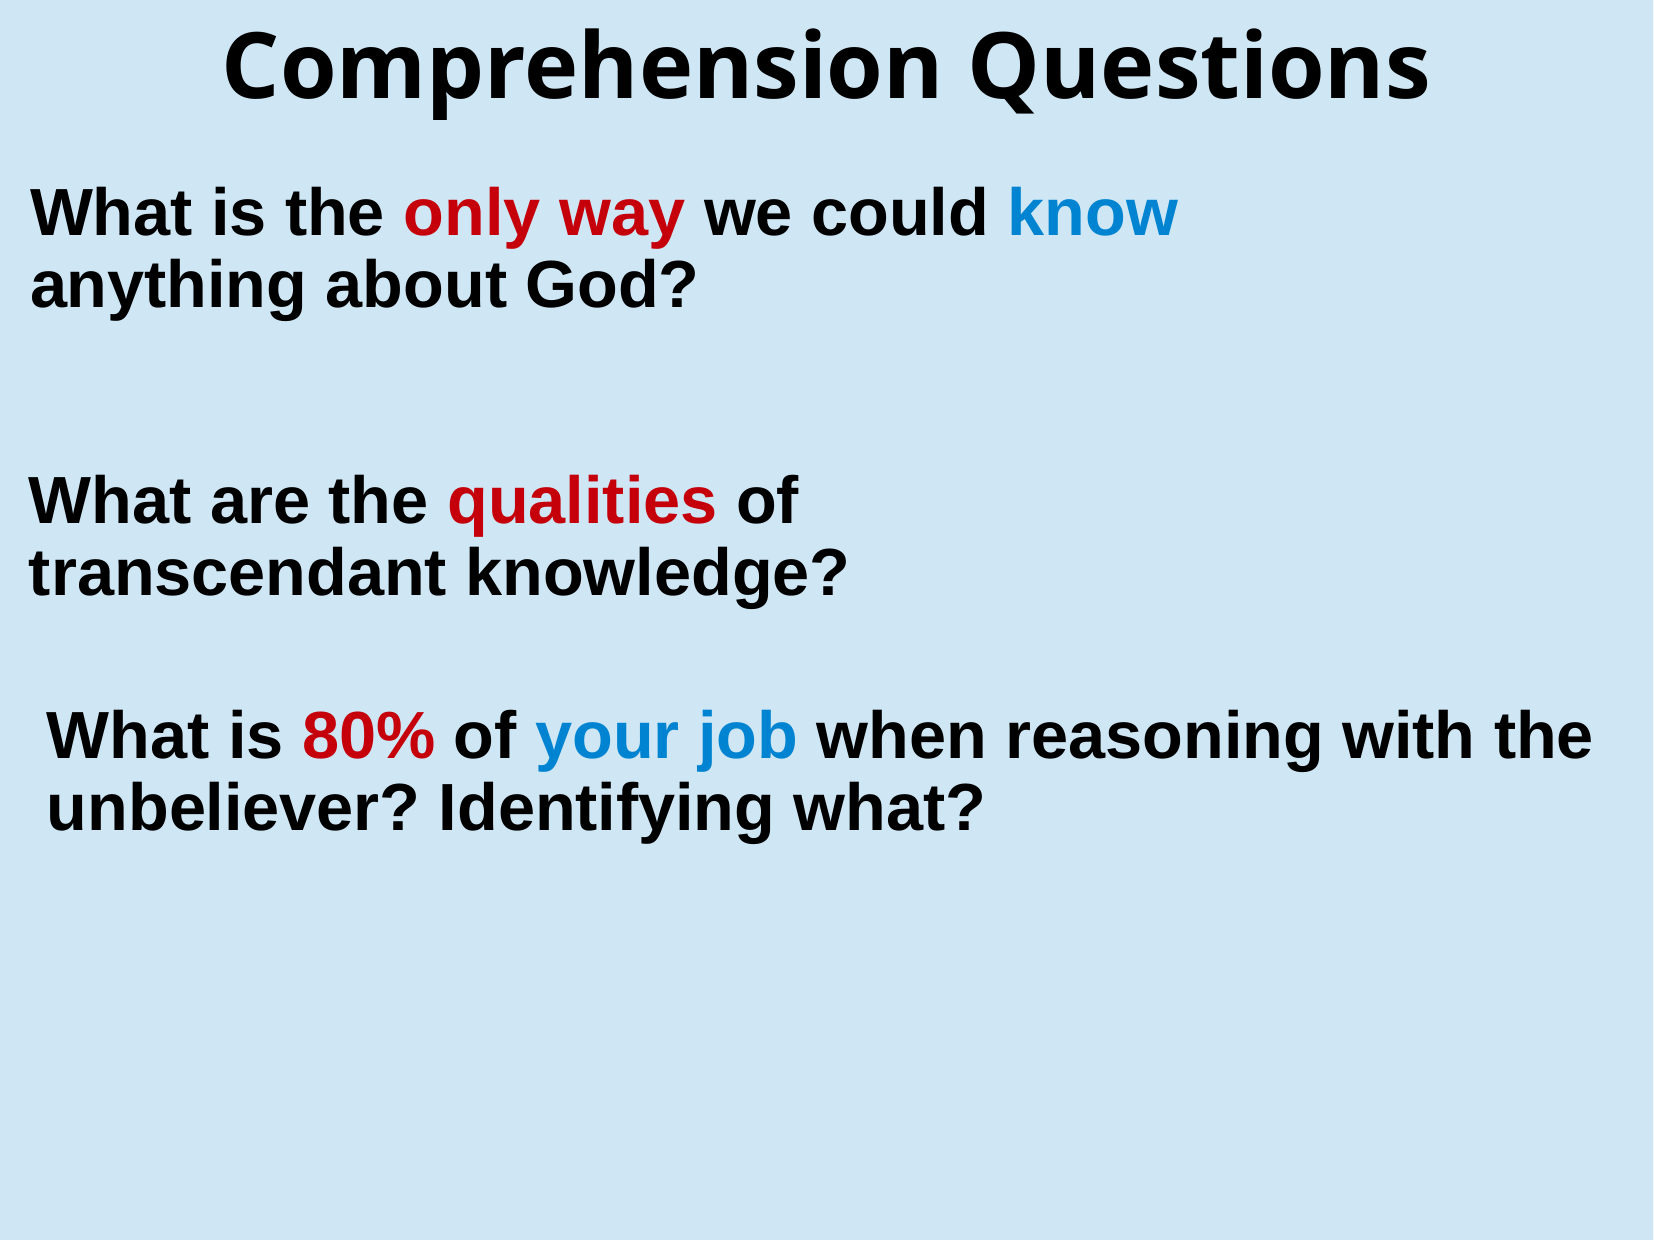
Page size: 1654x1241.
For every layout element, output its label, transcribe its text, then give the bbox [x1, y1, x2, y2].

list What is 80% of your job when reasoning with the unbeliever? Identifying what? [46, 701, 1607, 860]
list What is the only way we could know anything about God? [30, 178, 1244, 421]
title Comprehension Questions [82, 19, 1571, 119]
list What are the qualities of transcendant knowledge? [28, 465, 1221, 645]
